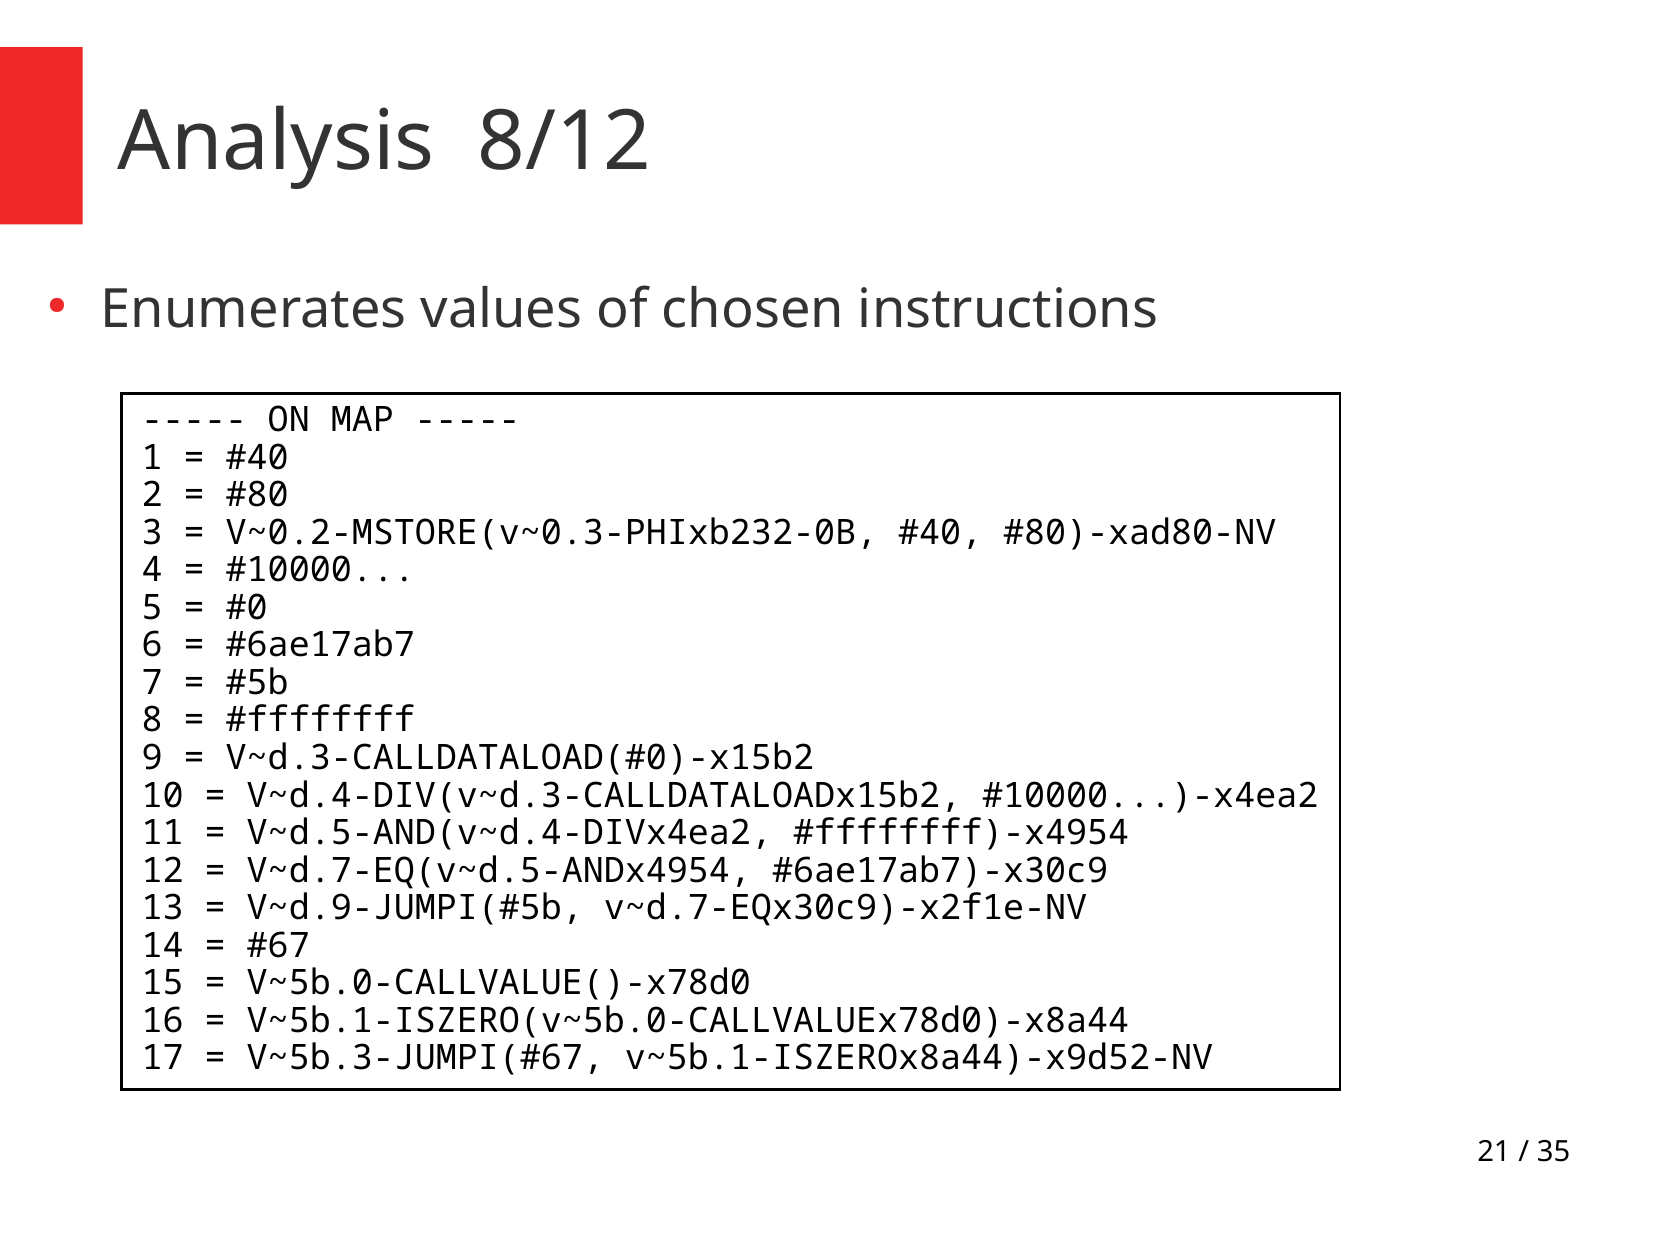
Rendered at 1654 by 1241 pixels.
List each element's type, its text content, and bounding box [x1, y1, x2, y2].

title Analysis 8/12 [117, 33, 1571, 241]
picture [110, 381, 1351, 1102]
list Enumerates values of chosen instructions [29, 270, 1620, 376]
